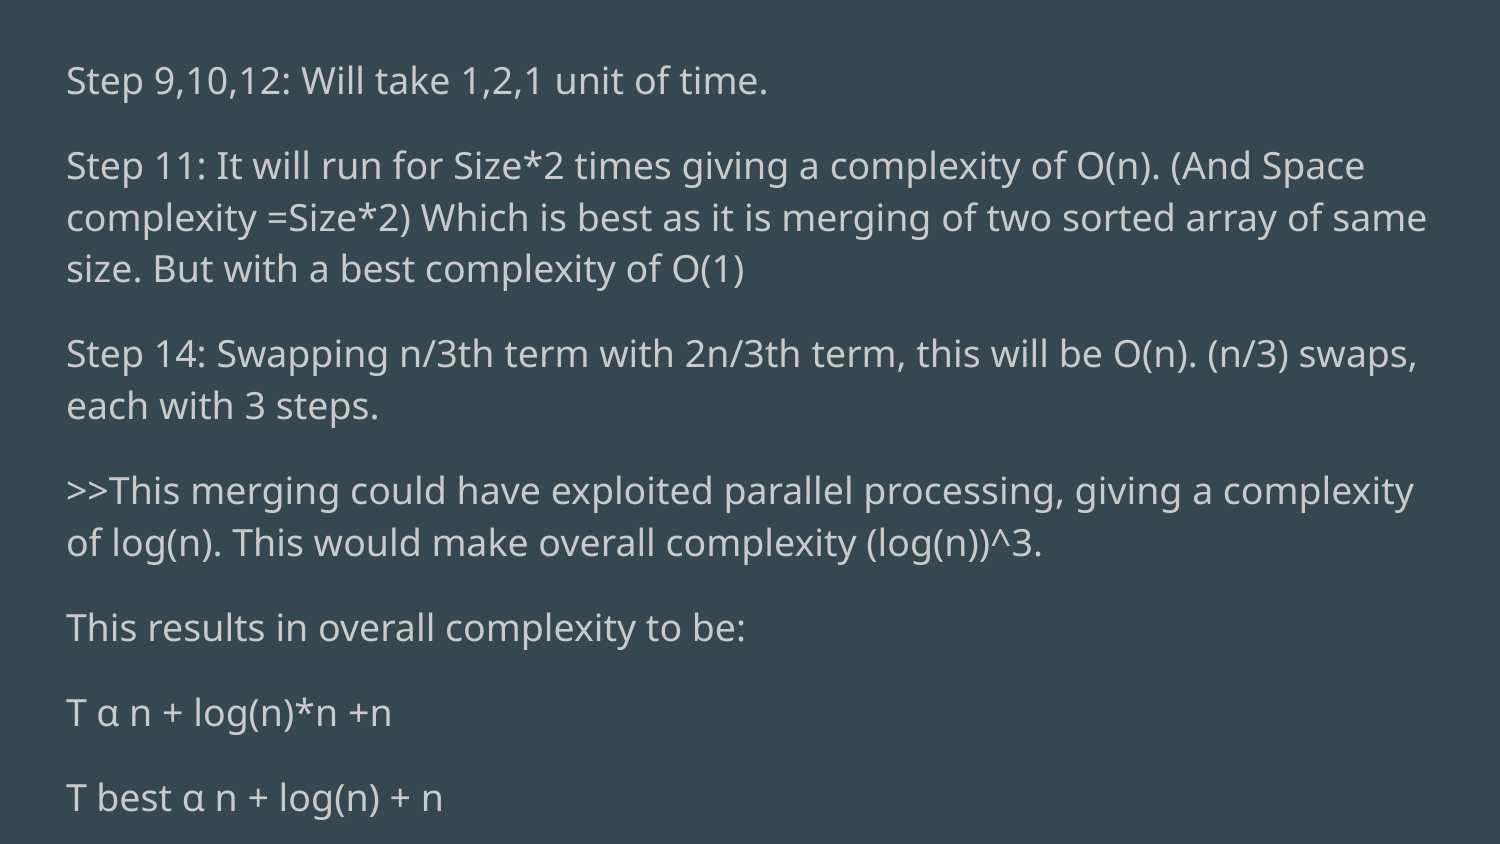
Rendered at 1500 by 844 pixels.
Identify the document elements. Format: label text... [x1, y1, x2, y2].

list Step 9,10,12: Will take 1,2,1 unit of time. Step 11: It will run for Size*2 times giving a complexity of O(n). (And Space complexity =Size*2) Which is best as it is merging of two sorted array of same size. But with a best complexity of O(1) Step 14: Swapping n/3th term with 2n/3th term, this will be O(n). (n/3) swaps, each with 3 steps. >>This merging could have exploited parallel processing, giving a complexity of log(n). This would make overall complexity (log(n))^3. This results in overall complexity to be: T α n + log(n)*n +n T best α n + log(n) + n [51, 34, 1449, 816]
